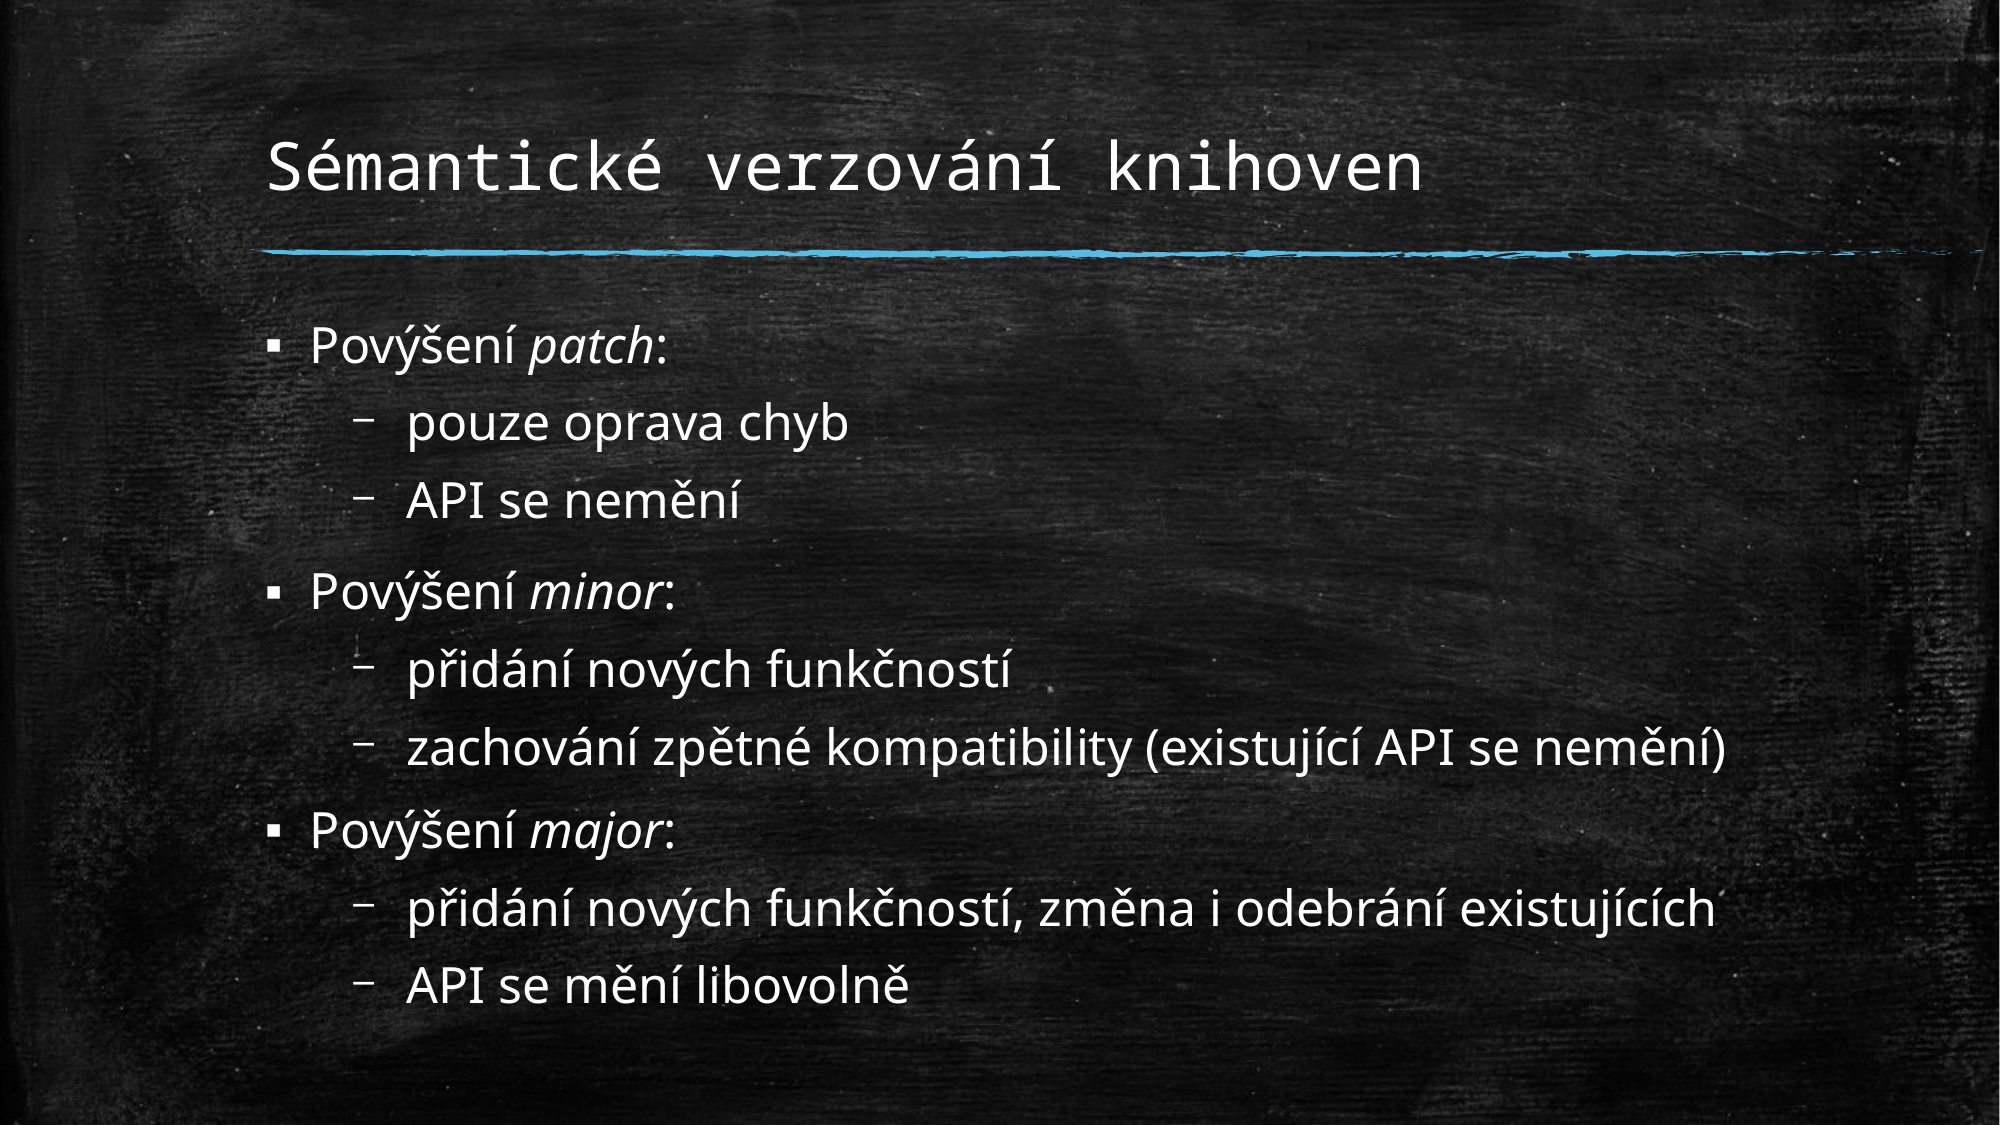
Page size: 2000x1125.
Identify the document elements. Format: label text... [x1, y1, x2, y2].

title Sémantické verzování knihoven [249, 45, 1750, 213]
picture [0, 0, 2000, 1125]
list Povýšení patch: pouze oprava chyb API se nemění Povýšení minor: přidání nových funkčností zachování zpětné kompatibility (existující API se nemění) Povýšení major: přidání nových funkčností, změna i odebrání existujících API se mění libovolně [249, 312, 1750, 1013]
